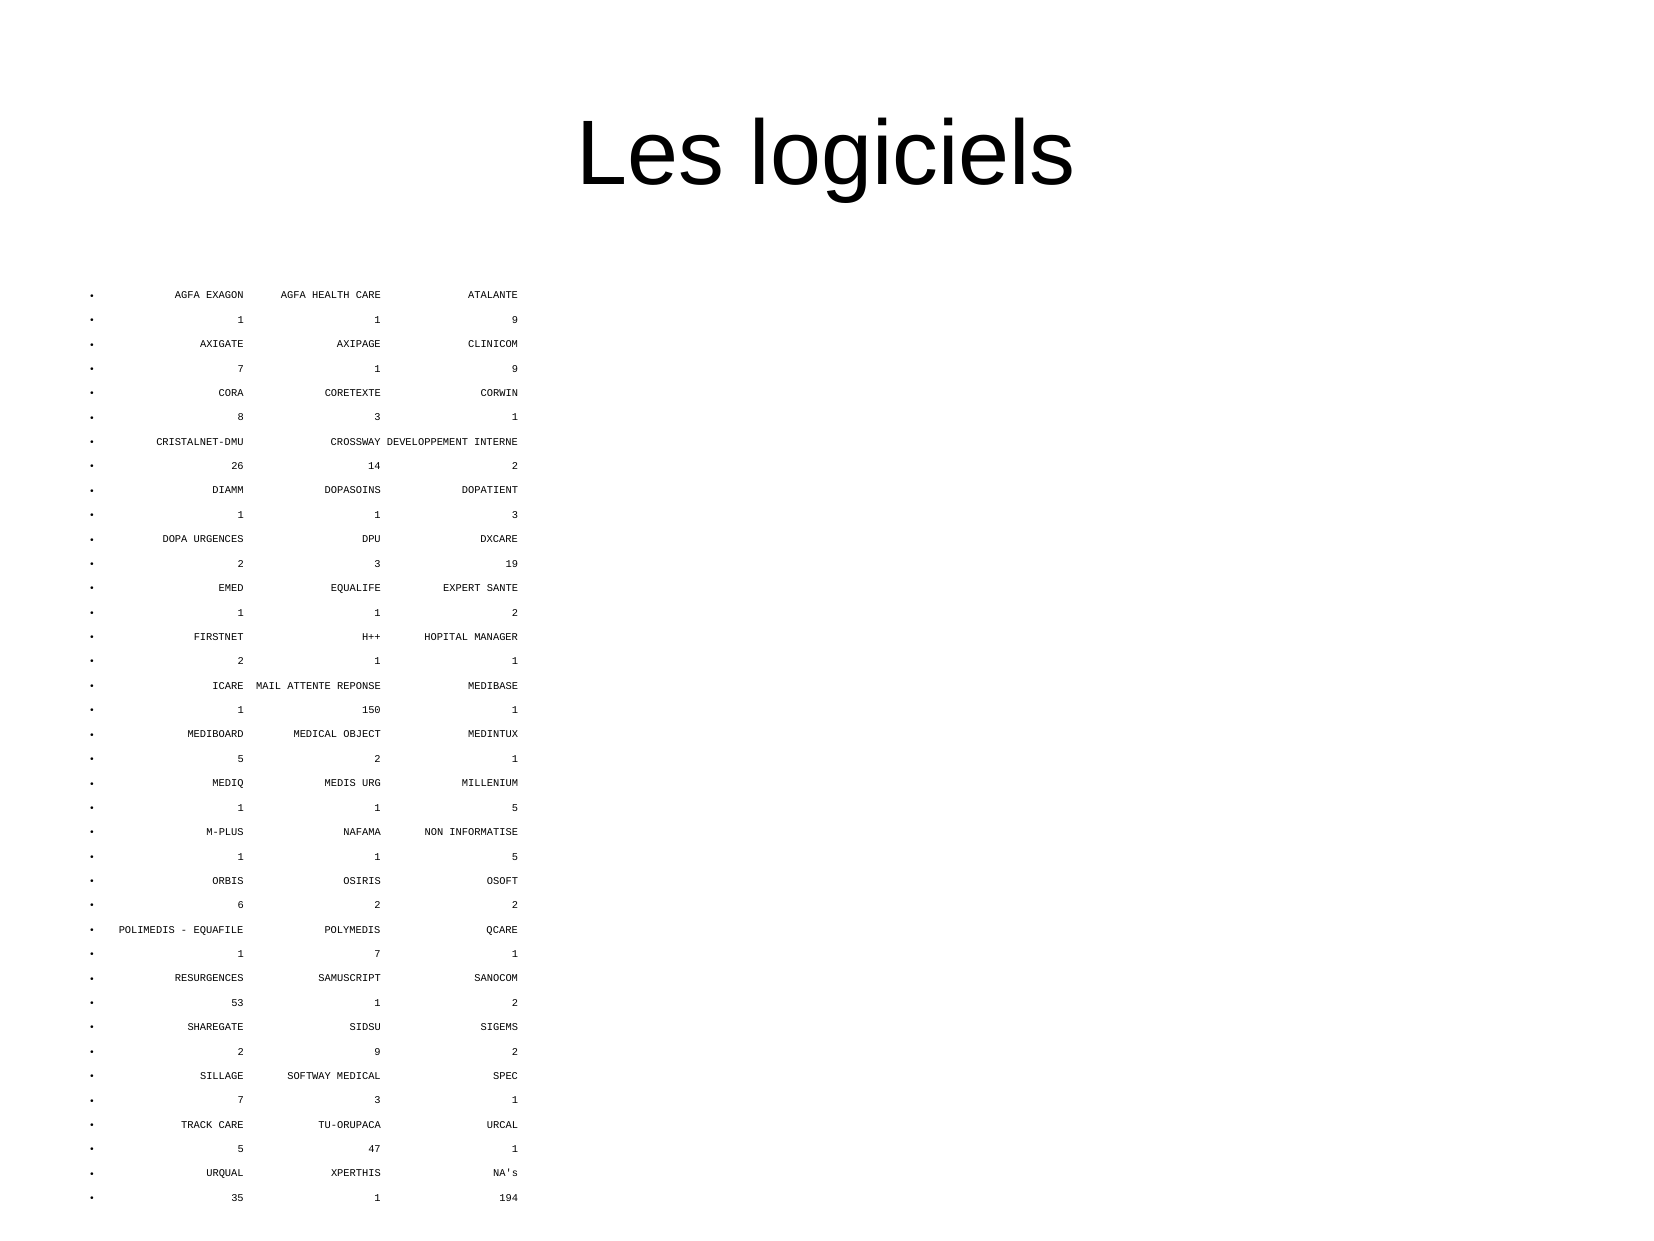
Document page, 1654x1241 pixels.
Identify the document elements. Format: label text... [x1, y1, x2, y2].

title Les logiciels [82, 49, 1571, 257]
list AGFA EXAGON AGFA HEALTH CARE ATALANTE 1 1 9 AXIGATE AXIPAGE CLINICOM 7 1 9 CORA CORETEXTE CORWIN 8 3 1 CRISTALNET-DMU CROSSWAY DEVELOPPEMENT INTERNE 26 14 2 DIAMM DOPASOINS DOPATIENT 1 1 3 DOPA URGENCES DPU DXCARE 2 3 19 EMED EQUALIFE EXPERT SANTE 1 1 2 FIRSTNET H++ HOPITAL MANAGER 2 1 1 ICARE MAIL ATTENTE REPONSE MEDIBASE 1 150 1 MEDIBOARD MEDICAL OBJECT MEDINTUX 5 2 1 MEDIQ MEDIS URG MILLENIUM 1 1 5 M-PLUS NAFAMA NON INFORMATISE 1 1 5 ORBIS OSIRIS OSOFT 6 2 2 POLIMEDIS - EQUAFILE POLYMEDIS QCARE 1 7 1 RESURGENCES SAMUSCRIPT SANOCOM 53 1 2 SHAREGATE SIDSU SIGEMS 2 9 2 SILLAGE SOFTWAY MEDICAL SPEC 7 3 1 TRACK CARE TU-ORUPACA URCAL 5 47 1 URQUAL XPERTHIS NA's 35 1 194 [82, 290, 579, 1217]
